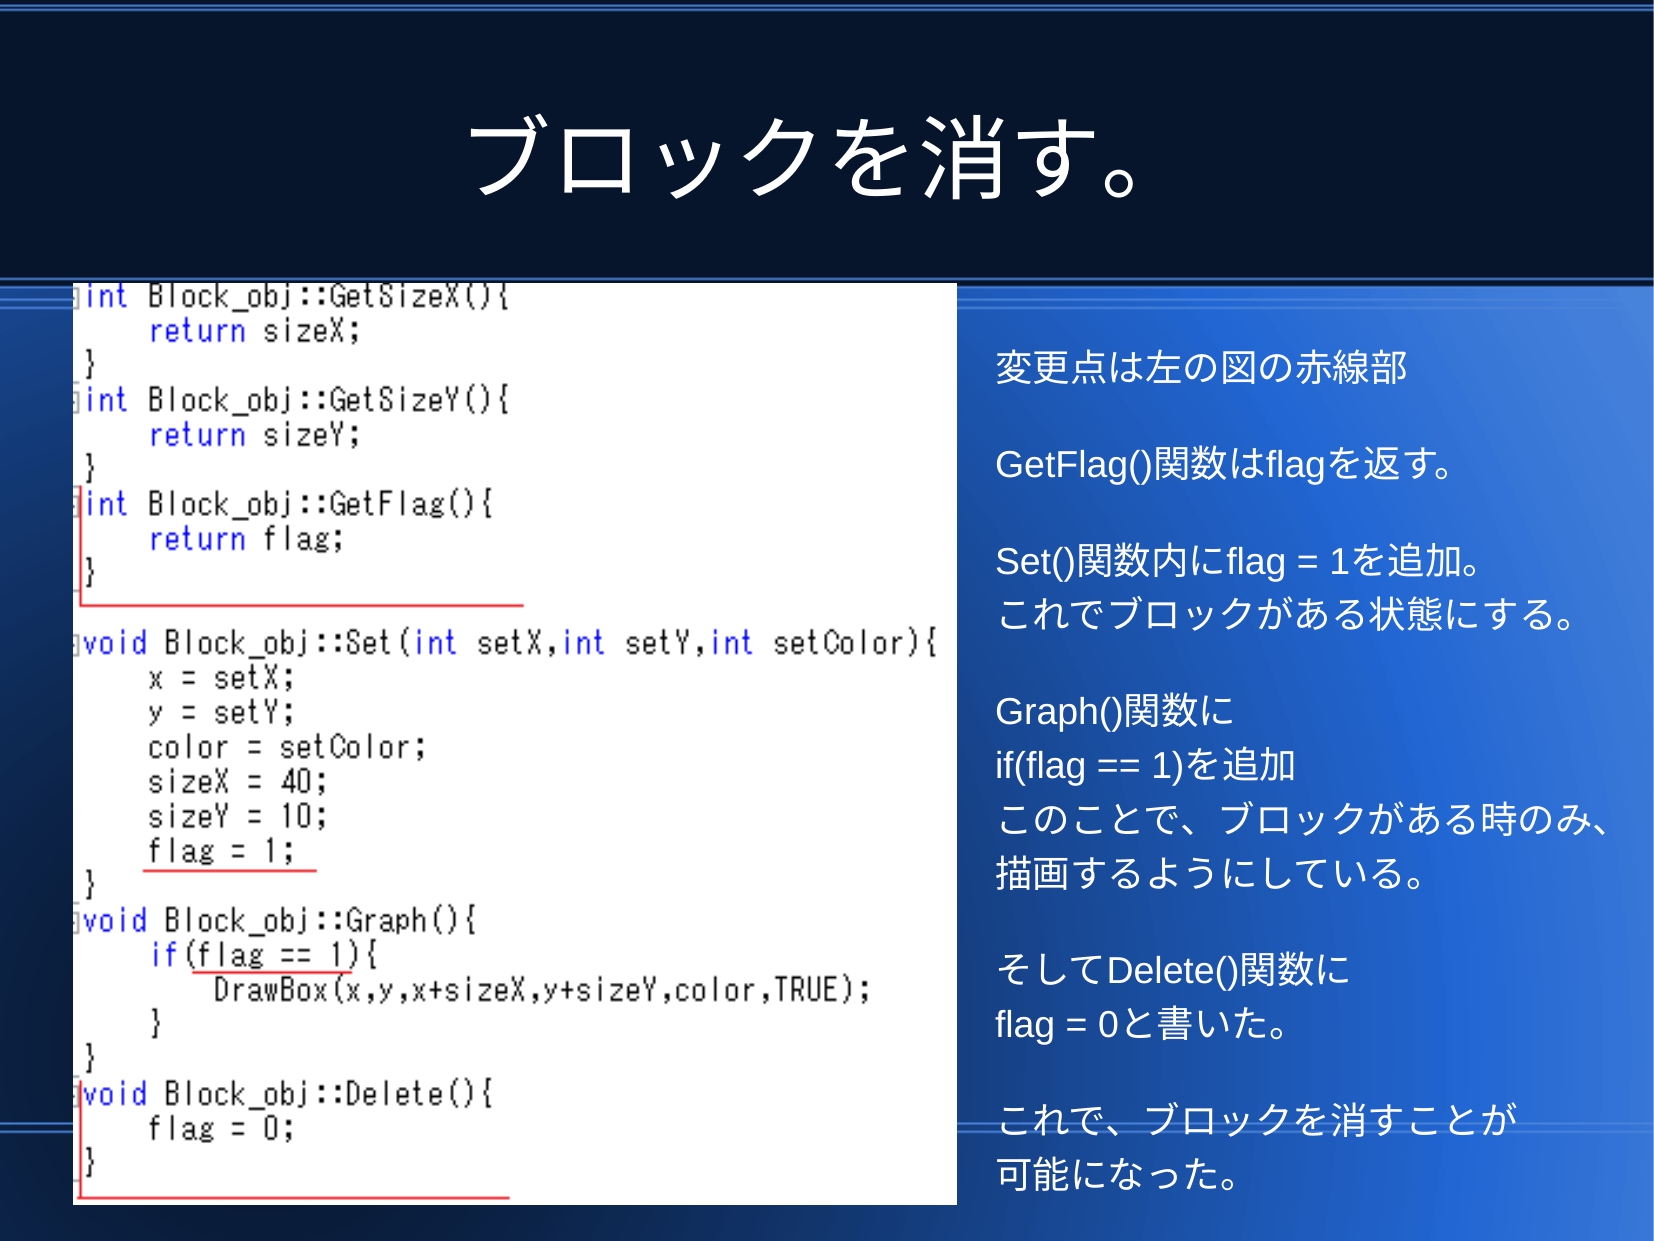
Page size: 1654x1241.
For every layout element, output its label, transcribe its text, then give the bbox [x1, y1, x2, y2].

picture [0, 0, 1654, 1241]
text_box 変更点は左の図の赤線部 GetFlag()関数はflagを返す。 Set()関数内にflag = 1を追加。 これでブロックがある状態にする。 Graph()関数に if(flag == 1)を追加 このことで、ブロックがある時のみ、 描画するようにしている。 そしてDelete()関数に flag = 0と書いた。 これで、ブロックを消すことが 可能になった。 [980, 330, 1561, 1011]
title ブロックを消す。 [82, 49, 1571, 257]
